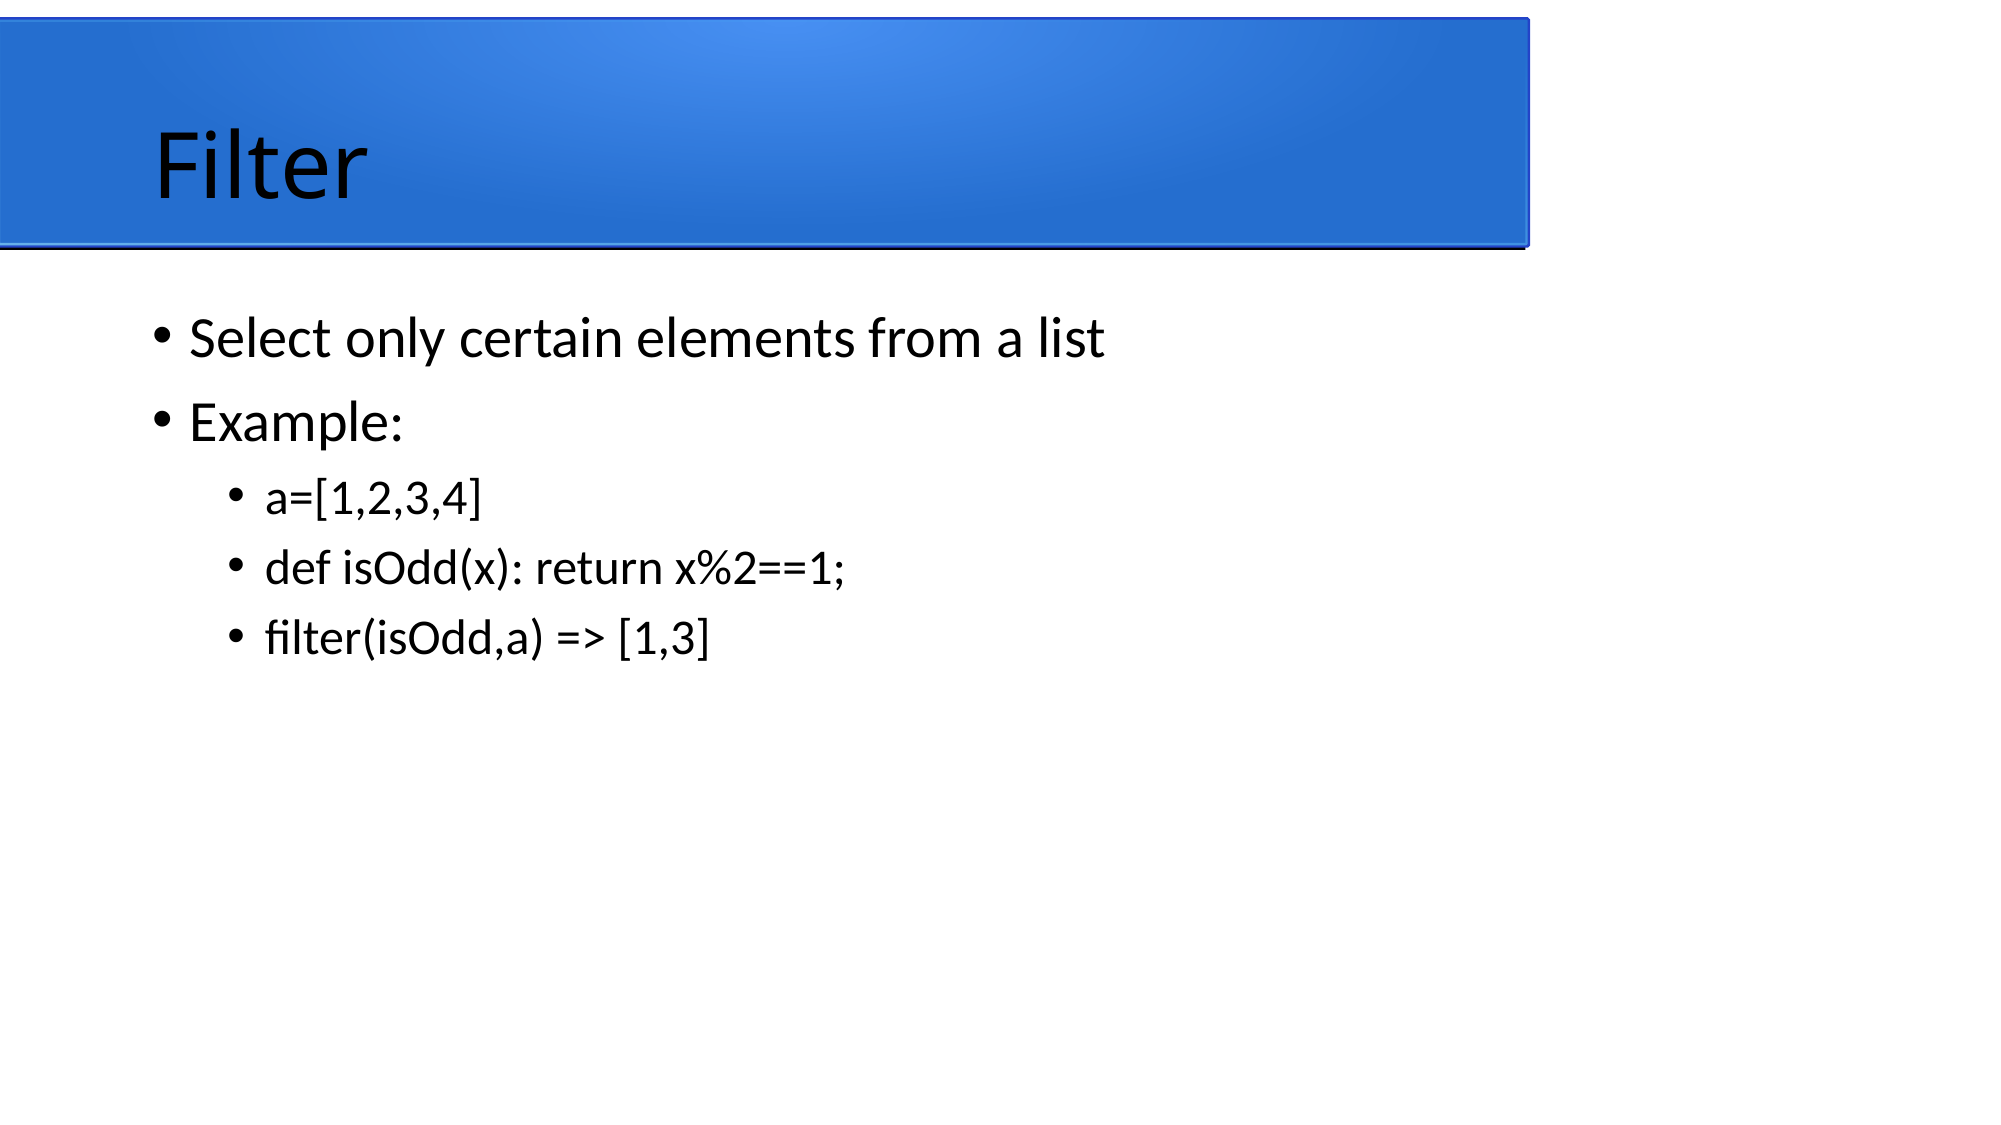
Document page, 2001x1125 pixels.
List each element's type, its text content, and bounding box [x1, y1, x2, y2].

title Filter [137, 59, 1863, 278]
list Select only certain elements from a list Example: a=[1,2,3,4] def isOdd(x): return x%2==1; filter(isOdd,a) => [1,3] [137, 299, 1863, 1014]
